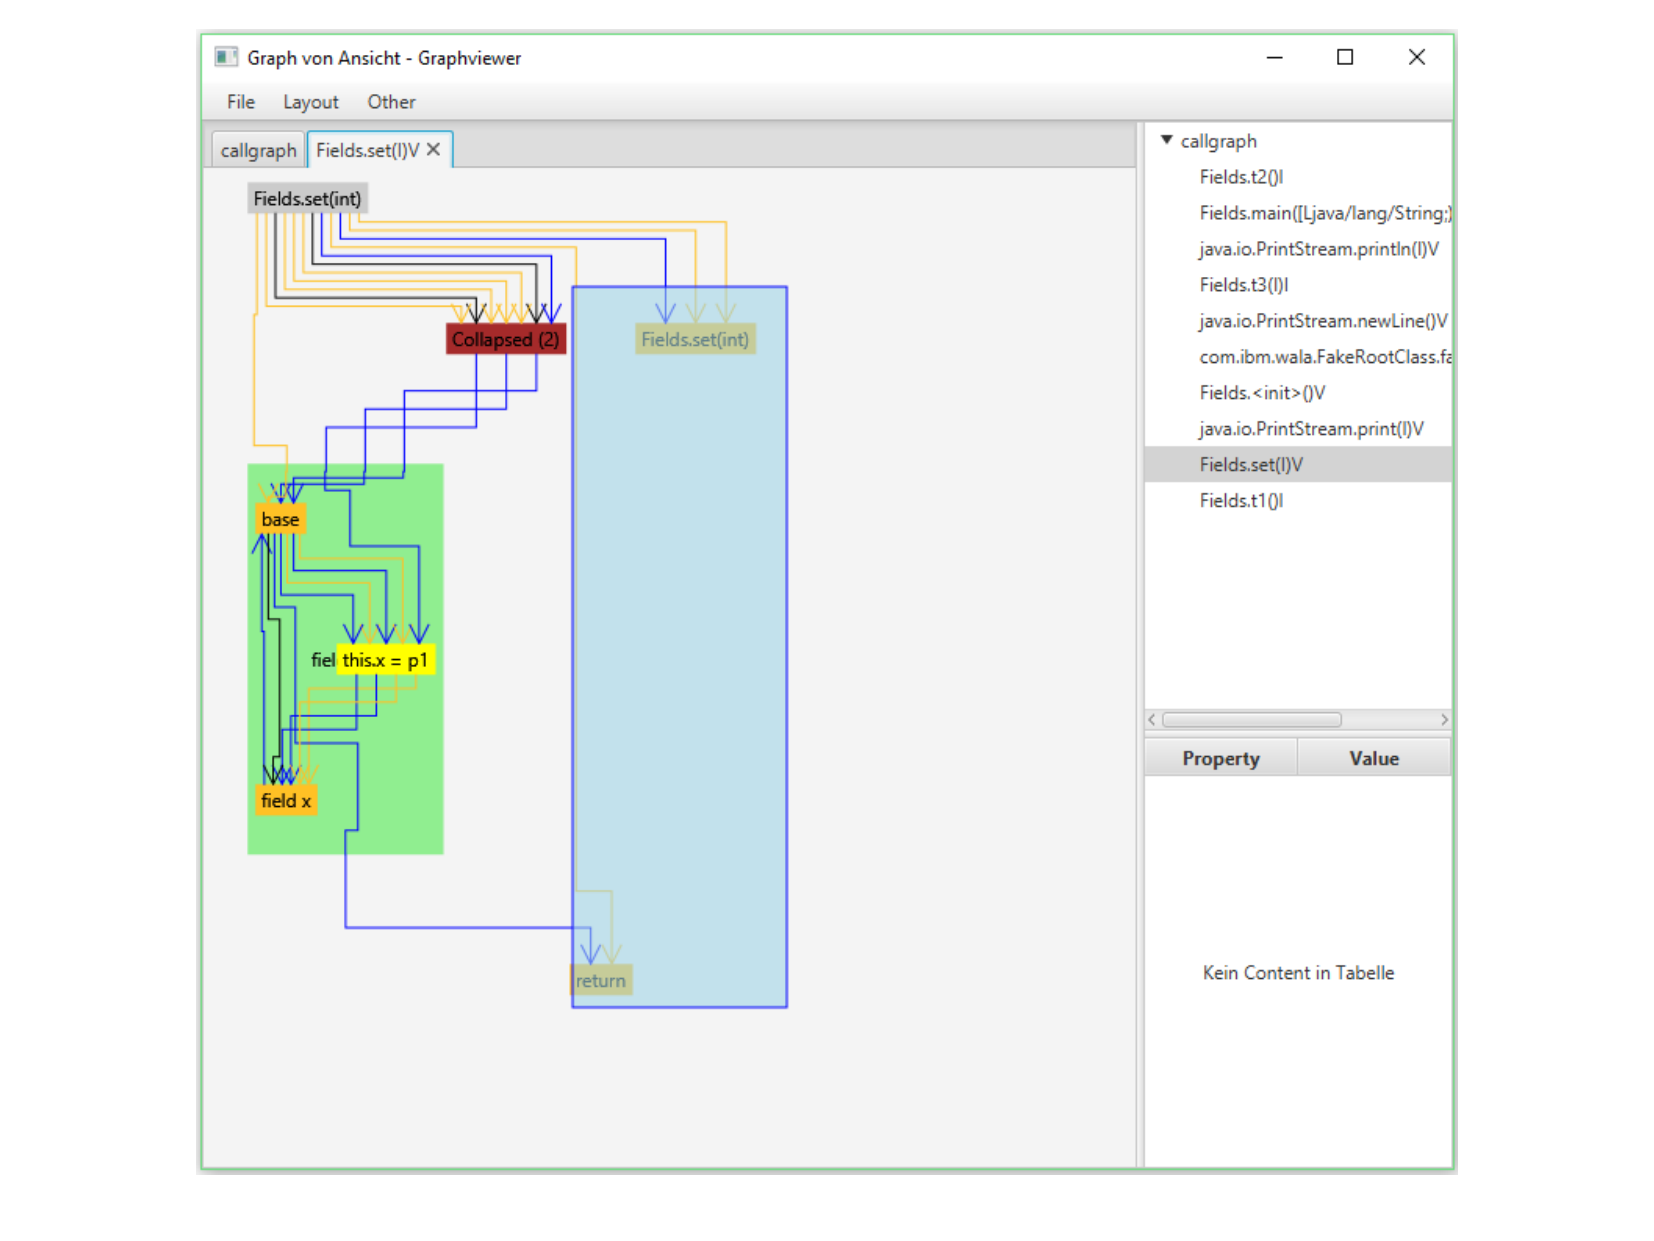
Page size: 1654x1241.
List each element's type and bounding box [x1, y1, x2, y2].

picture [196, 29, 1458, 1175]
